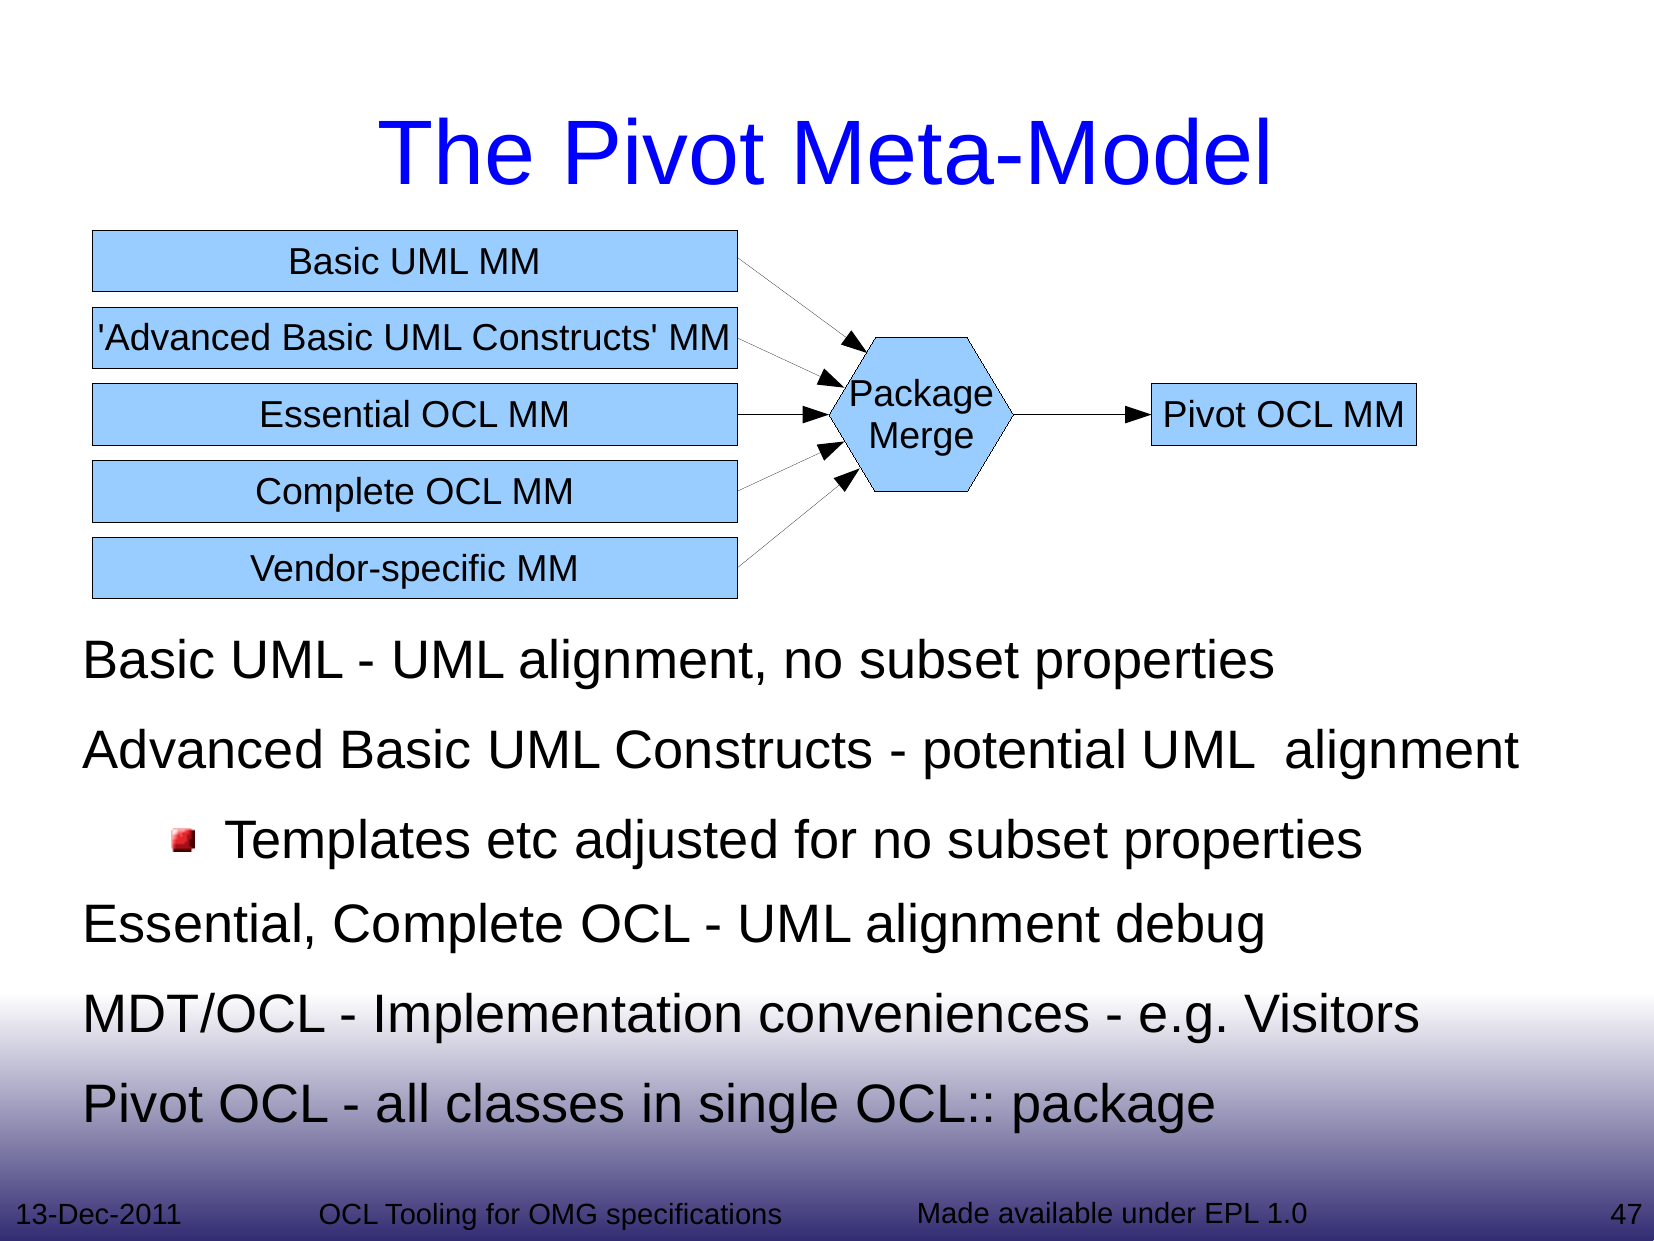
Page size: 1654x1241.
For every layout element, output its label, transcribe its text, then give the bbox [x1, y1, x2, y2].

text_box Package Merge [829, 337, 1014, 492]
text_box Vendor-specific MM [92, 537, 738, 599]
text_box Essential OCL MM [92, 383, 738, 446]
list Basic UML - UML alignment, no subset properties Advanced Basic UML Constructs - potential UML alignment Templates etc adjusted for no subset properties Essential, Complete OCL - UML alignment debug MDT/OCL - Implementation conveniences - e.g. Visitors Pivot OCL - all classes in single OCL:: package [82, 629, 1571, 1135]
text_box Complete OCL MM [92, 460, 738, 523]
text_box Pivot OCL MM [1151, 383, 1417, 446]
text_box 'Advanced Basic UML Constructs' MM [92, 307, 738, 369]
title The Pivot Meta-Model [82, 49, 1571, 257]
text_box Basic UML MM [92, 230, 738, 292]
